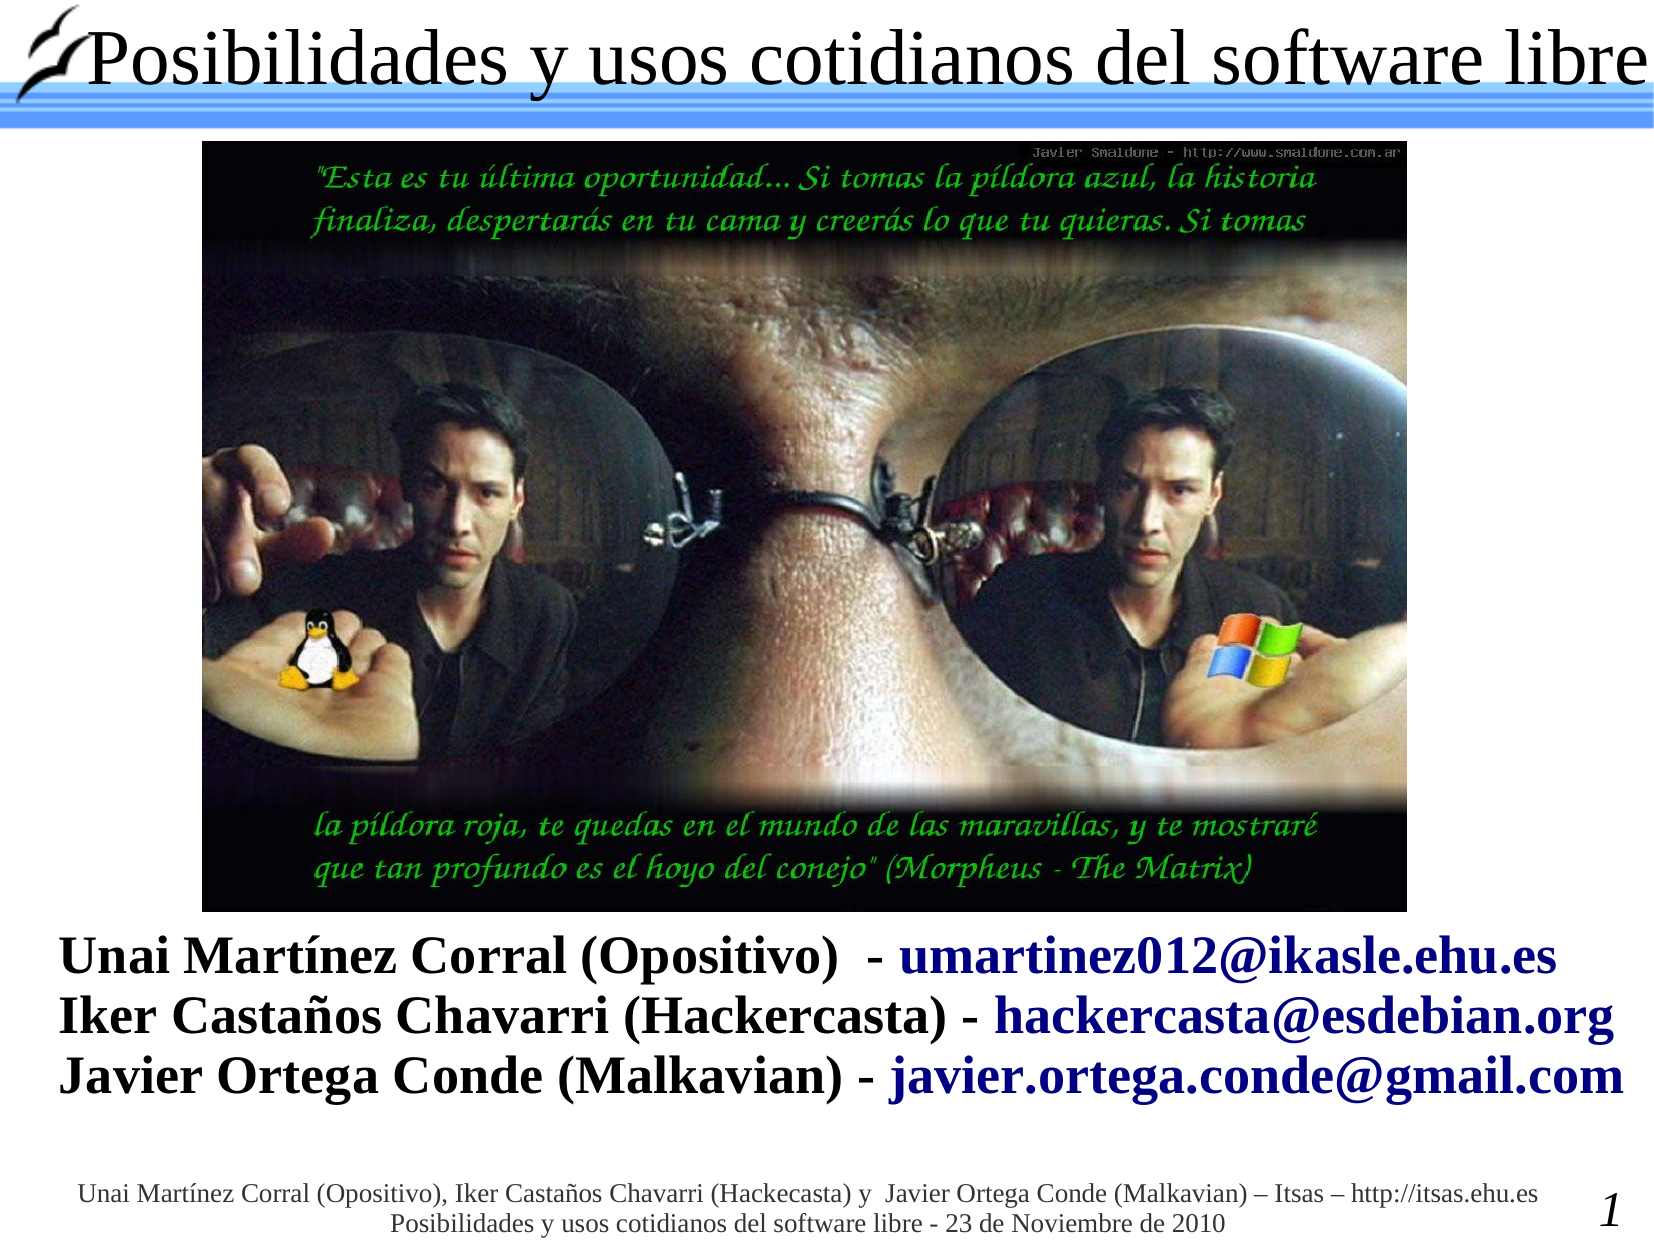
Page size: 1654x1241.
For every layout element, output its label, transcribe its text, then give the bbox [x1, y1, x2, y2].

picture [0, 0, 1654, 133]
picture [202, 141, 1407, 912]
text_box Posibilidades y usos cotidianos del software libre [54, 13, 1654, 158]
text_box Unai Martínez Corral (Opositivo) - umartinez012@ikasle.ehu.es Iker Castaños Chavarri (Hackercasta) - hackercasta@esdebian.org Javier Ortega Conde (Malkavian) - javier.ortega.conde@gmail.com [58, 924, 1634, 1105]
